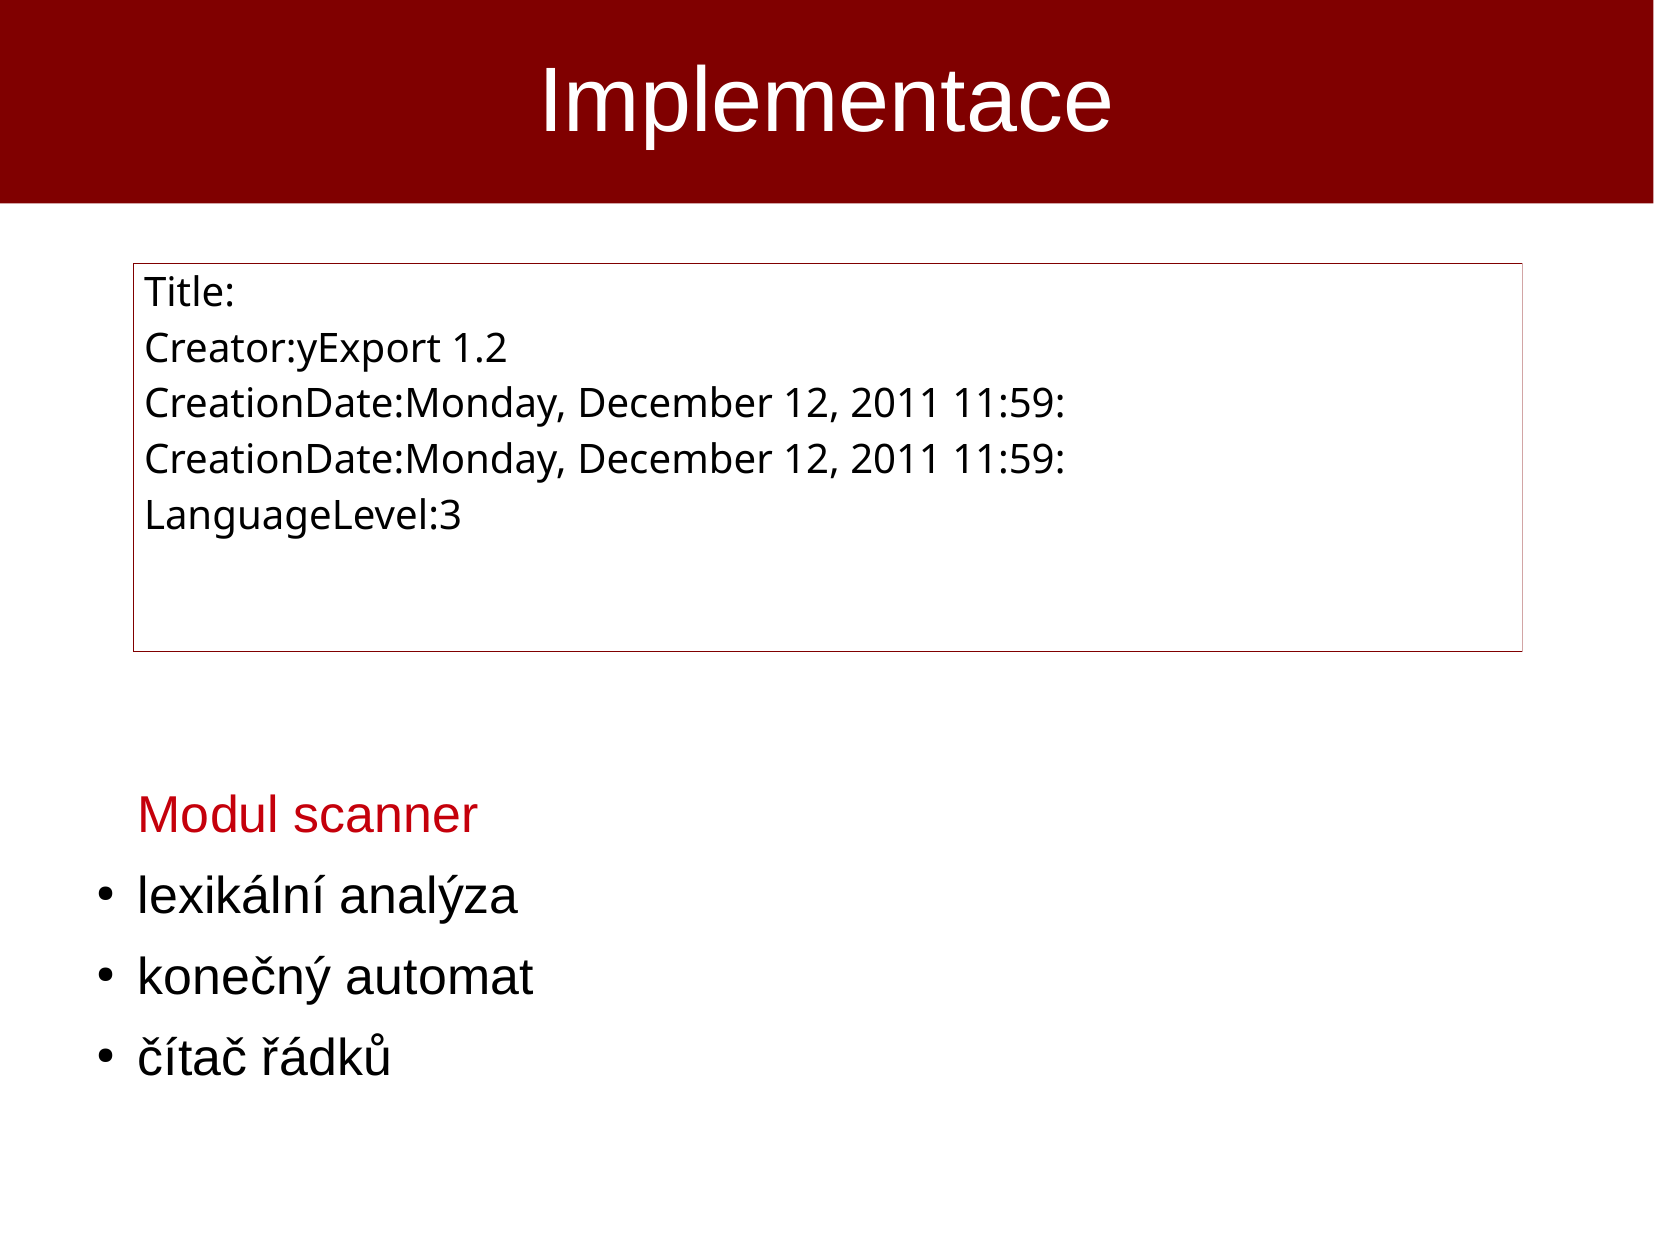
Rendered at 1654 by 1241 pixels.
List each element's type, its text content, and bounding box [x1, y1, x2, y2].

title Implementace [0, 0, 1654, 204]
picture [130, 260, 1523, 652]
list Modul scanner lexikální analýza konečný automat čítač řádků [82, 785, 1571, 1091]
